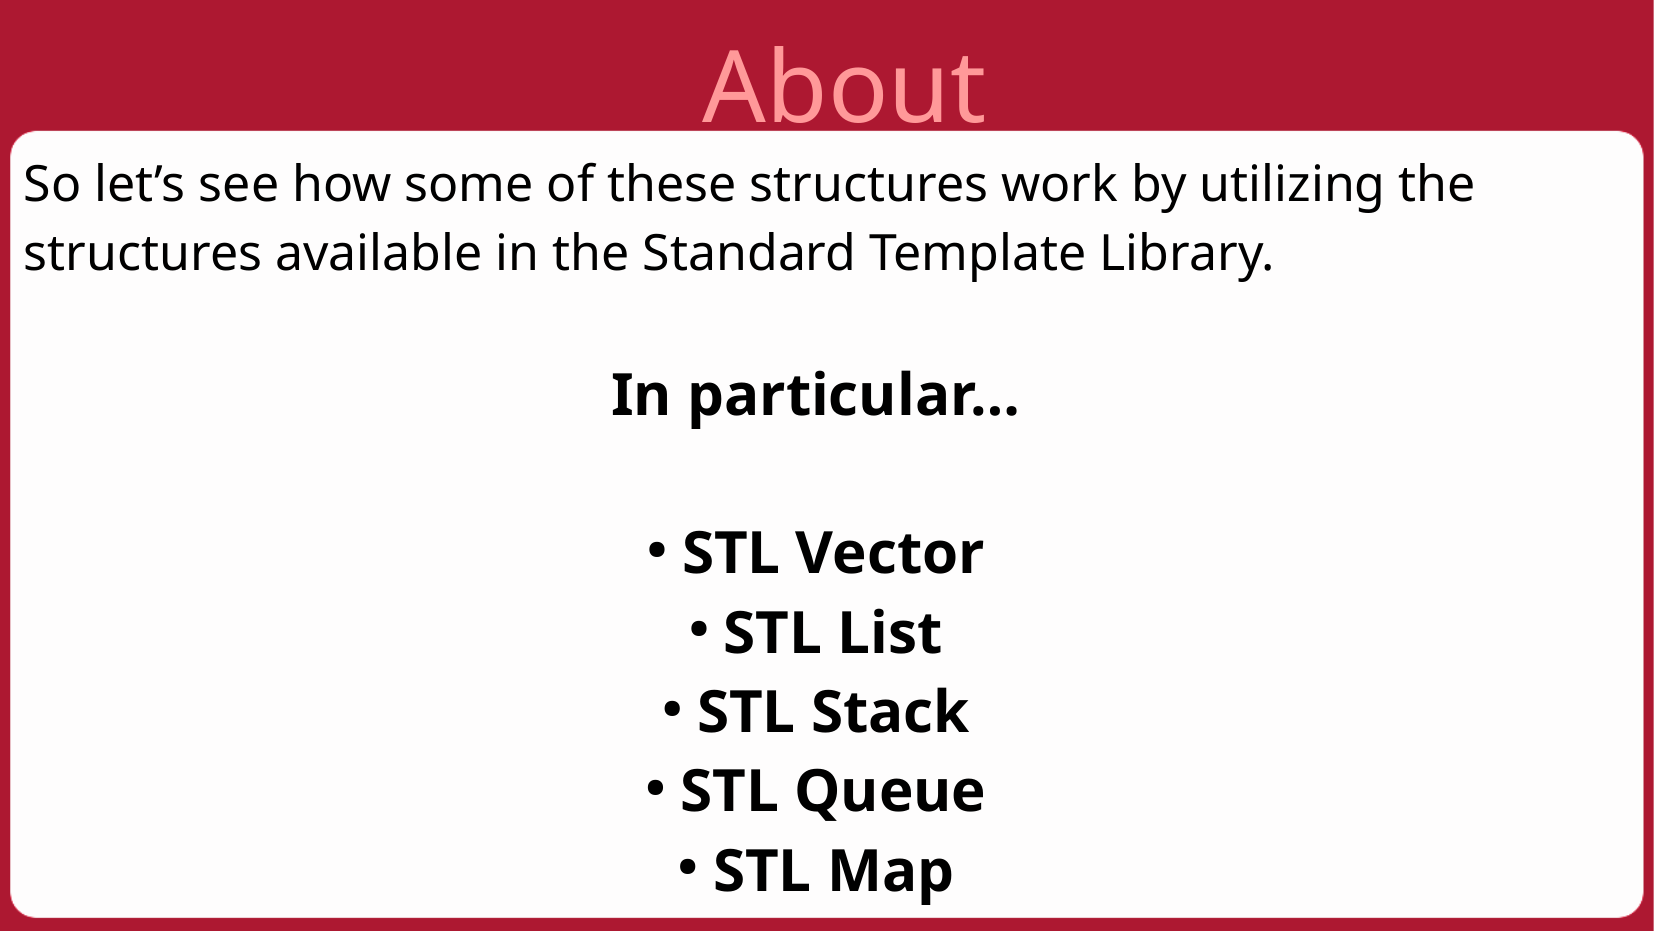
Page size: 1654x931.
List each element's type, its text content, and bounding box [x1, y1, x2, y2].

text_box So let’s see how some of these structures work by utilizing the structures available in the Standard Template Library. In particular… STL Vector STL List STL Stack STL Queue STL Map [23, 148, 1608, 849]
title About [193, 19, 1496, 148]
picture [0, 0, 1654, 931]
